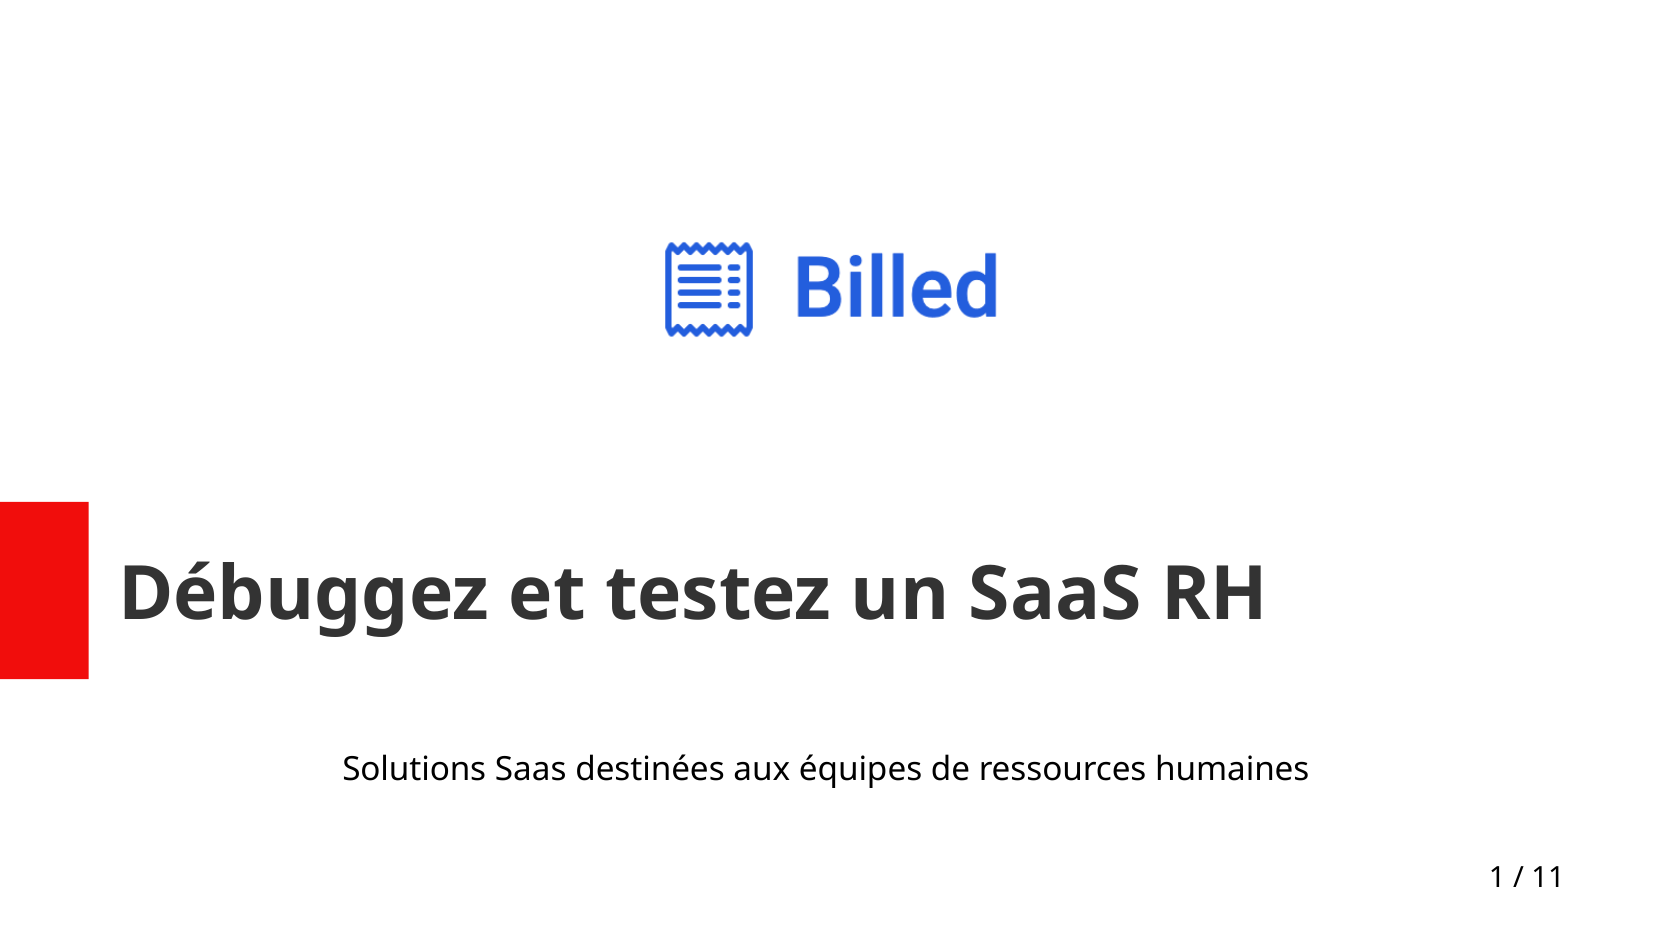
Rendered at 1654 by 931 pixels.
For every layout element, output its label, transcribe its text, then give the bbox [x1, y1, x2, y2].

title Débuggez et testez un SaaS RH [118, 501, 1536, 680]
subtitle Solutions Saas destinées aux équipes de ressources humaines [118, 708, 1536, 827]
picture [609, 189, 1053, 390]
